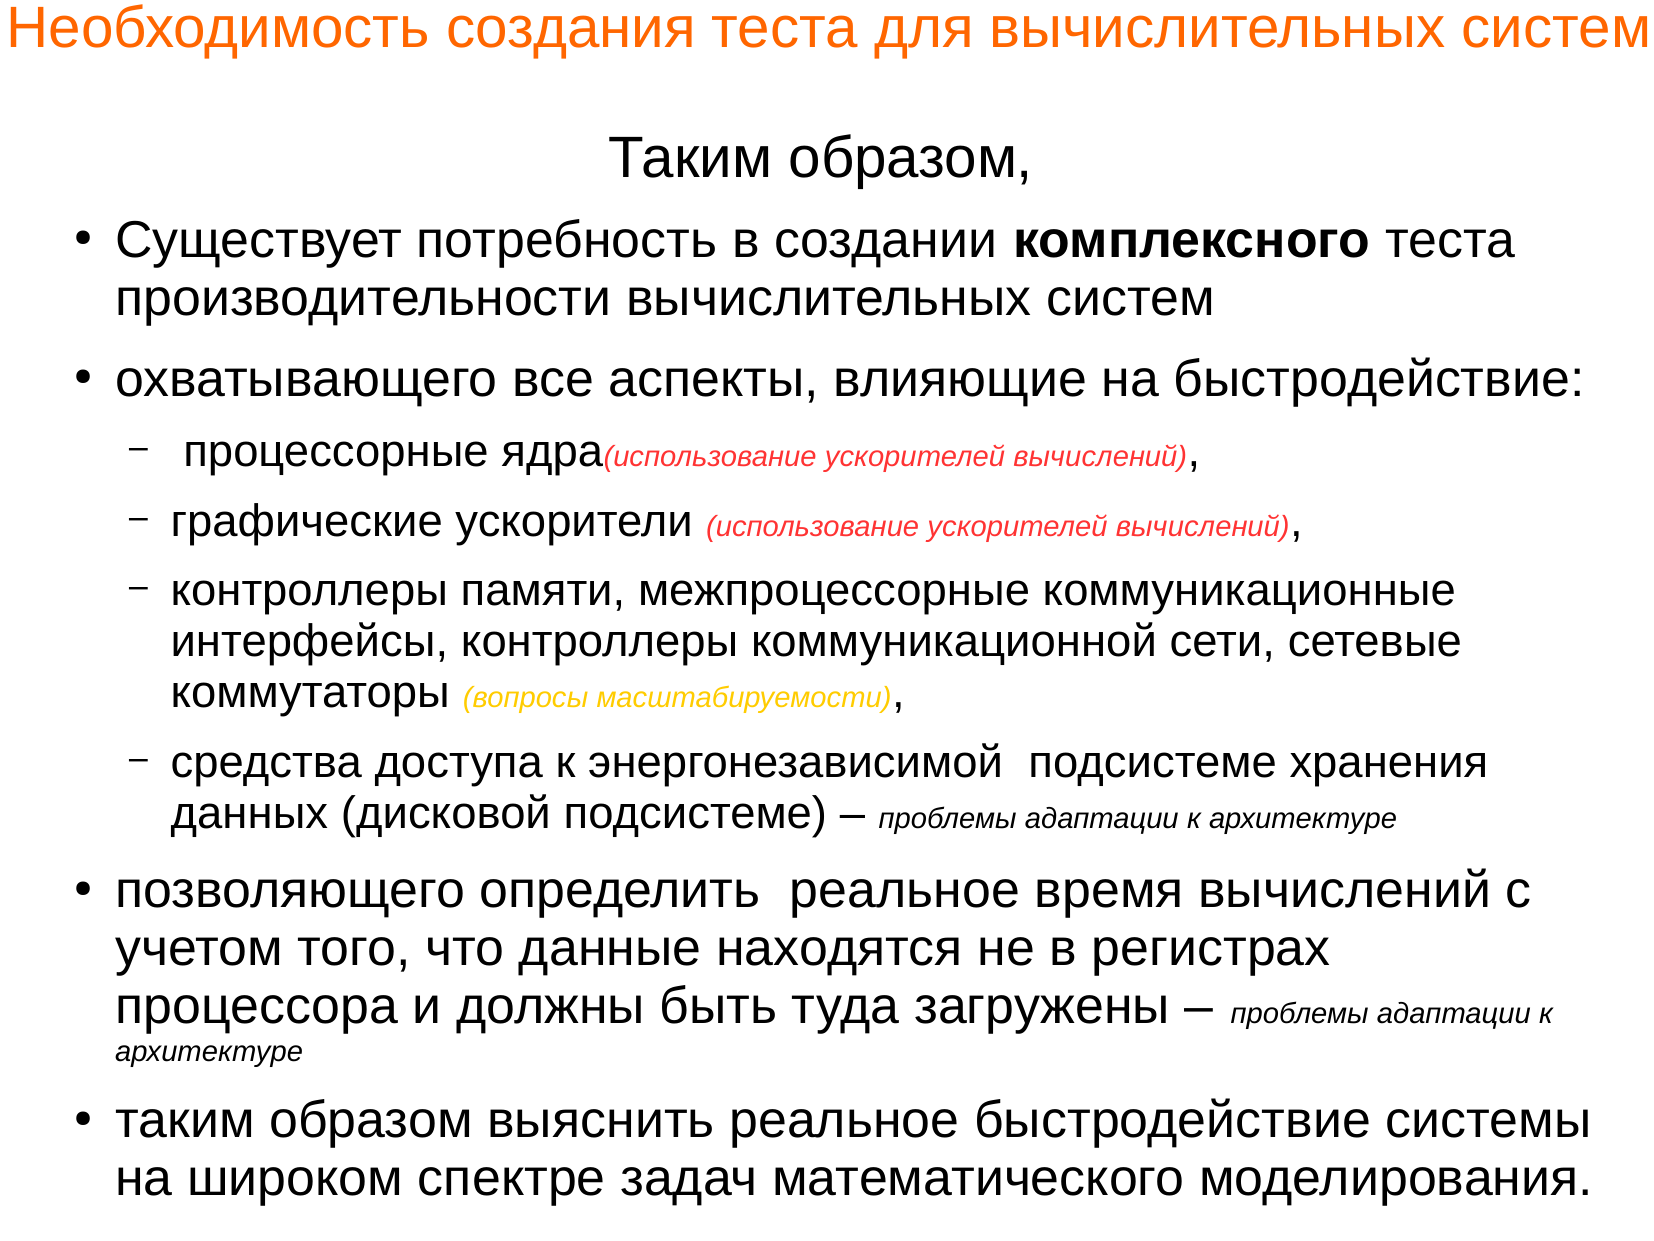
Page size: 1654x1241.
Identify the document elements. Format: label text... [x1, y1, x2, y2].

text_box Необходимость создания теста для вычислительных систем Таким образом, [0, 0, 1654, 196]
list Существует потребность в создании комплексного теста производительности вычислительных систем охватывающего все аспекты, влияющие на быстродействие: процессорные ядра(использование ускорителей вычислений), графические ускорители (использование ускорителей вычислений), контроллеры памяти, межпроцессорные коммуникационные интерфейсы, контроллеры коммуникационной сети, сетевые коммутаторы (вопросы масштабируемости), средства доступа к энергонезависимой подсистеме хранения данных (дисковой подсистеме) – проблемы адаптации к архитектуре позволяющего определить реальное время вычислений с учетом того, что данные находятся не в регистрах процессора и должны быть туда загружены – проблемы адаптации к архитектуре таким образом выяснить реальное быстродействие системы на широком спектре задач математического моделирования. [60, 210, 1621, 1216]
